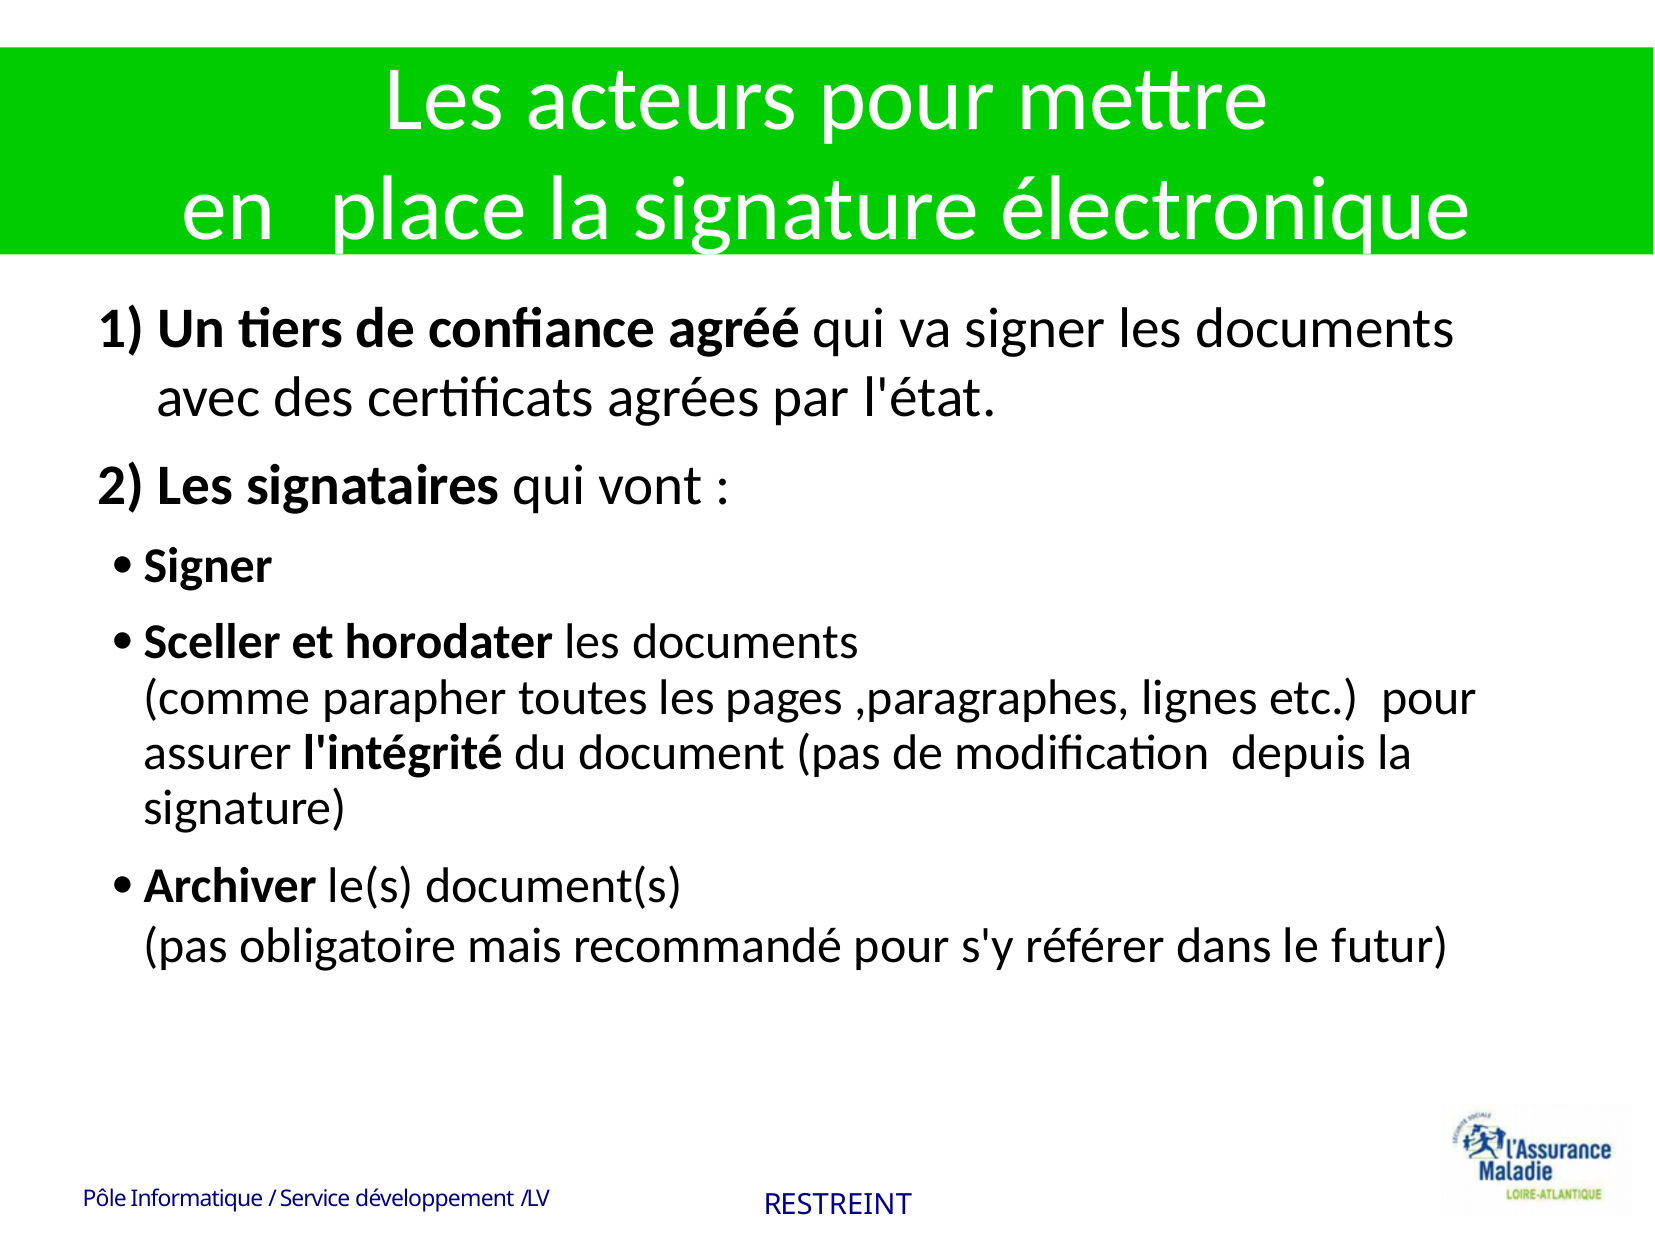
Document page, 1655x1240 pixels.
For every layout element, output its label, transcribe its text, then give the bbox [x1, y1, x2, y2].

text_box [1642, 47, 1654, 255]
text_box [0, 47, 11, 255]
text_box Pôle Informatique / Service développement /LV [80, 1183, 686, 1240]
picture [1441, 1104, 1632, 1217]
title Les acteurs pour mettre en place la signature électronique [11, 35, 1642, 272]
text_box Un tiers de confiance agréé qui va signer les documents avec des certificats agrées par l'état. Les signataires qui vont : Signer Sceller et horodater les documents (comme parapher toutes les pages ,paragraphes, lignes etc.) pour assurer l'intégrité du document (pas de modification depuis la signature) Archiver le(s) document(s) (pas obligatoire mais recommandé pour s'y référer dans le futur) [95, 282, 1567, 973]
text_box RESTREINT [761, 1185, 1064, 1240]
